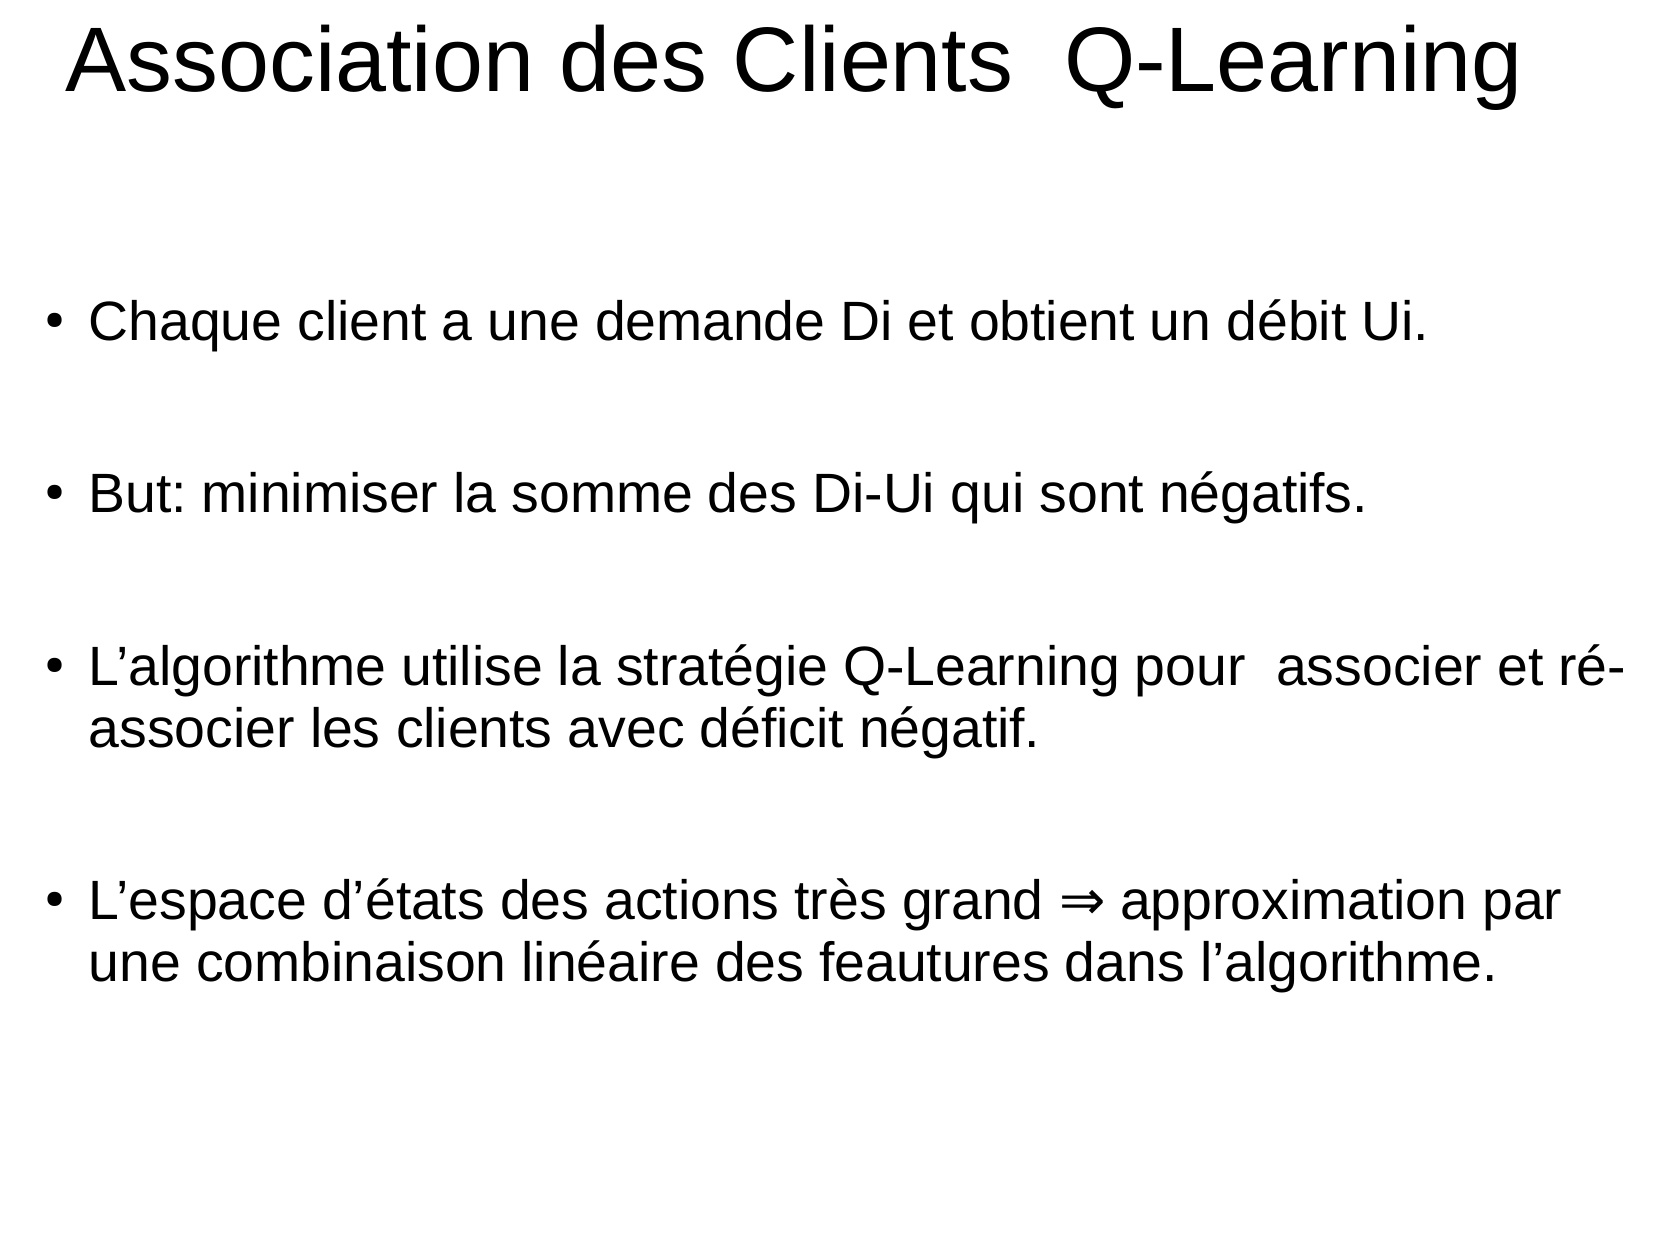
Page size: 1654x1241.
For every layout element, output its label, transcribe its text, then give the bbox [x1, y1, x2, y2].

list Chaque client a une demande Di et obtient un débit Ui. But: minimiser la somme des Di-Ui qui sont négatifs. L’algorithme utilise la stratégie Q-Learning pour associer et ré-associer les clients avec déficit négatif. L’espace d’états des actions très grand ⇒ approximation par une combinaison linéaire des feautures dans l’algorithme. [30, 290, 1636, 1010]
title Association des Clients Q-Learning [60, 0, 1531, 121]
